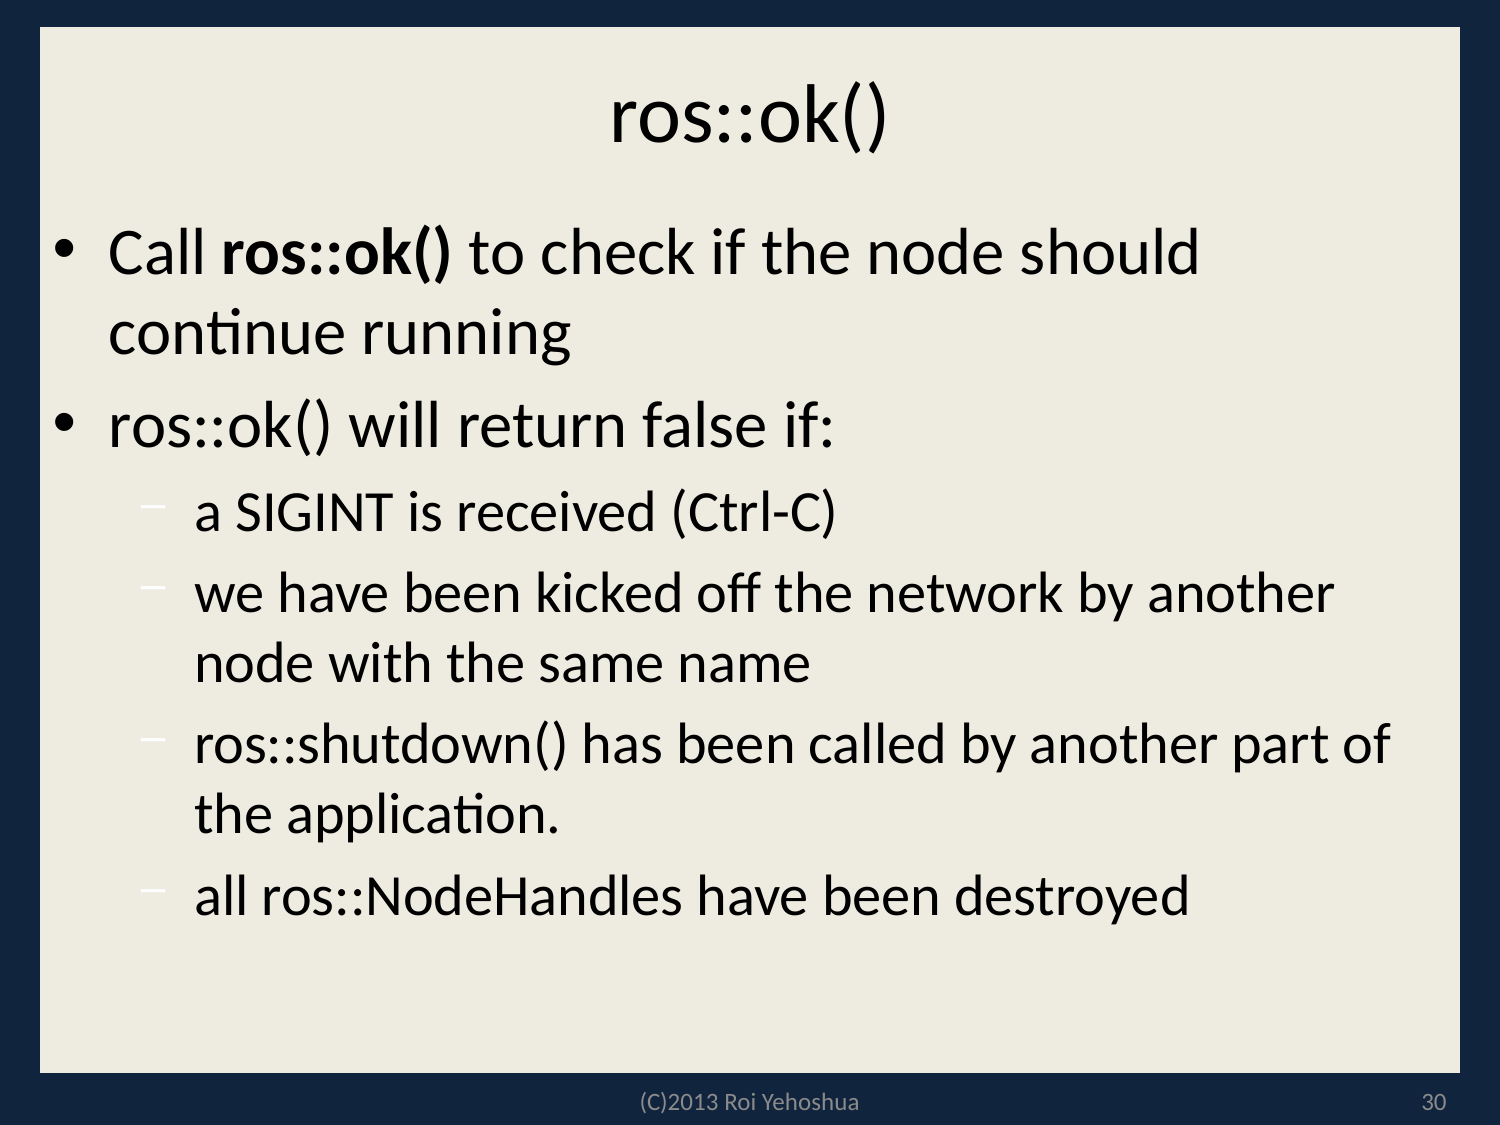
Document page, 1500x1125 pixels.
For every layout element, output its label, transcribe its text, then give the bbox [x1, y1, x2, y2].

slide_number <number> [1111, 1074, 1462, 1125]
footer (C)2013 Roi Yehoshua [512, 1074, 988, 1125]
title ros::ok() [37, 31, 1463, 188]
list Call ros::ok() to check if the node should continue running ros::ok() will return false if: a SIGINT is received (Ctrl-C) we have been kicked off the network by another node with the same name ros::shutdown() has been called by another part of the application. all ros::NodeHandles have been destroyed [37, 200, 1463, 1080]
